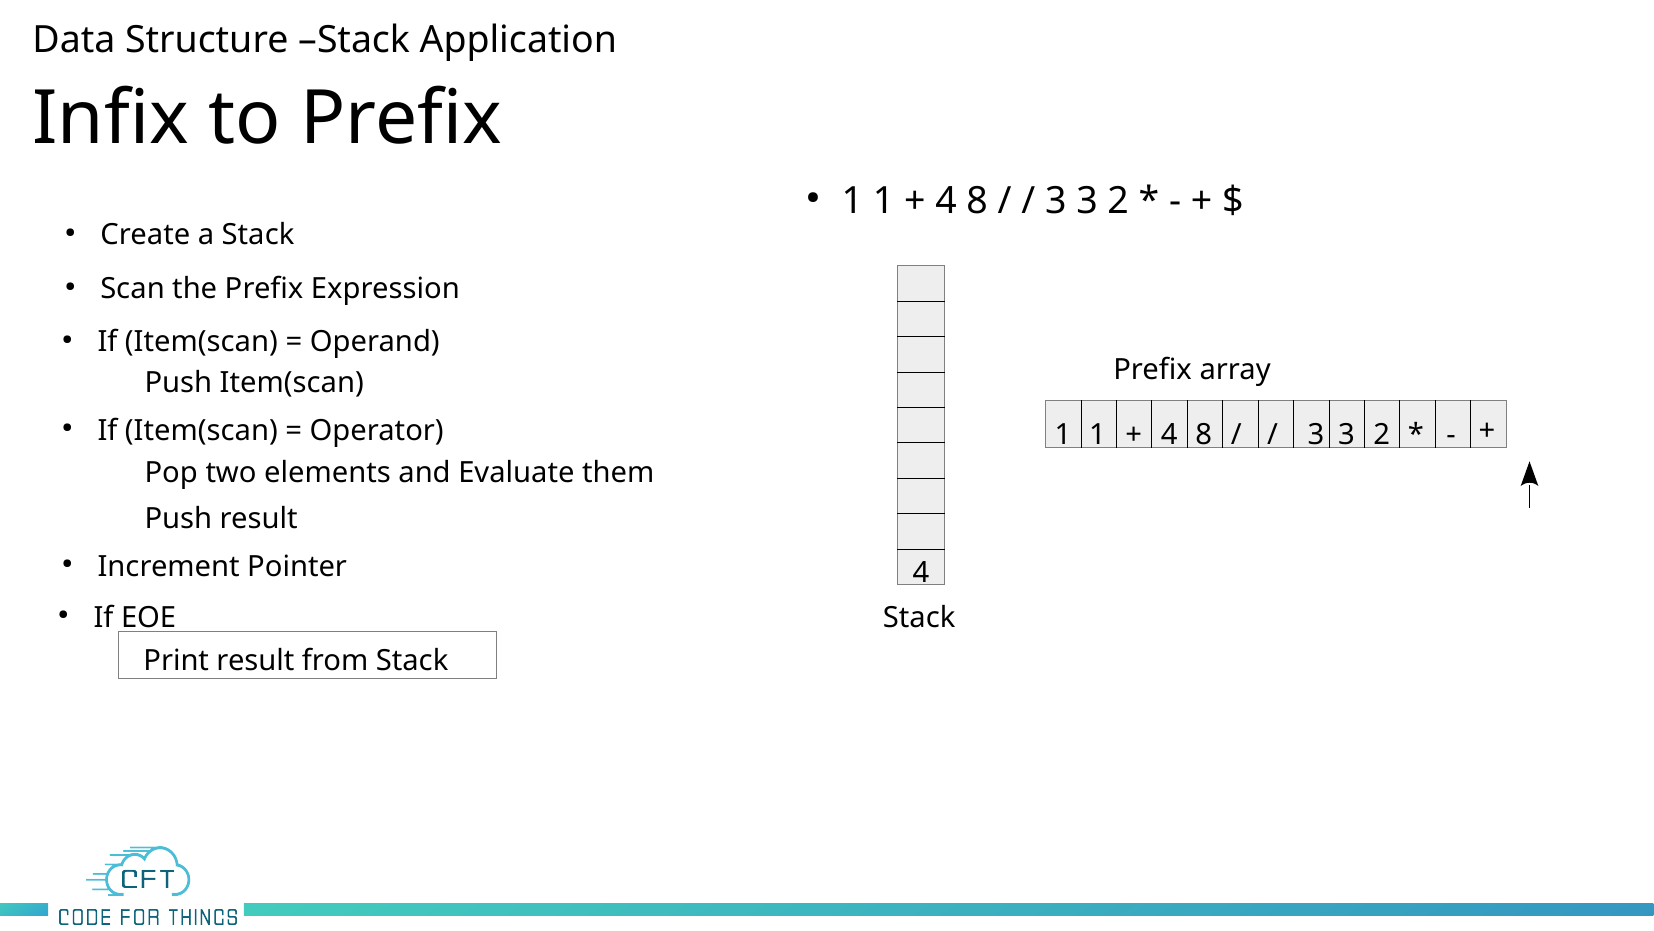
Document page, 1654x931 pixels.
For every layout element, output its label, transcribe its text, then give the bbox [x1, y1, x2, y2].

text_box Stack [868, 588, 979, 638]
text_box + [1123, 406, 1146, 456]
text_box [897, 265, 945, 301]
text_box [1436, 400, 1470, 406]
text_box [897, 302, 945, 336]
text_box Prefix array [1098, 341, 1312, 391]
text_box 1 [1074, 406, 1123, 456]
text_box 3 [1292, 406, 1342, 456]
text_box [897, 479, 945, 513]
text_box * [1407, 406, 1431, 456]
picture [59, 846, 237, 925]
text_box [897, 373, 945, 407]
text_box [897, 408, 945, 442]
text_box Pop two elements and Evaluate them [94, 443, 709, 502]
text_box [1294, 400, 1329, 406]
text_box [897, 443, 945, 478]
text_box / [1229, 406, 1252, 456]
text_box [1188, 400, 1222, 406]
text_box Increment Pointer [47, 537, 621, 597]
text_box Create a Stack [50, 206, 355, 266]
text_box 1 [1039, 406, 1074, 456]
text_box 8 [1180, 406, 1229, 456]
text_box Print result from Stack [93, 631, 615, 691]
text_box 1 1 + 4 8 / / 3 3 2 * - + $ [791, 165, 1377, 225]
text_box 4 [1146, 406, 1180, 456]
text_box [897, 514, 945, 543]
text_box [1400, 400, 1435, 406]
text_box 4 [897, 543, 946, 593]
text_box [1117, 400, 1151, 406]
text_box Scan the Prefix Expression [50, 259, 537, 319]
text_box - [1431, 406, 1472, 456]
text_box [1045, 400, 1081, 406]
text_box If EOE [43, 588, 375, 638]
text_box 2 [1372, 406, 1407, 456]
text_box 3 [1342, 406, 1372, 456]
text_box [1223, 400, 1258, 406]
title Data Structure –Stack Application Infix to Prefix [32, 12, 1536, 166]
text_box [1365, 400, 1399, 406]
text_box Push Item(scan) [94, 373, 426, 401]
text_box If (Item(scan) = Operand) [47, 312, 491, 373]
text_box [1152, 400, 1187, 406]
text_box Push result [94, 490, 426, 550]
text_box [1259, 400, 1293, 406]
text_box / [1252, 406, 1292, 456]
text_box [897, 337, 945, 372]
text_box + [1463, 402, 1519, 452]
text_box [1082, 400, 1116, 406]
text_box [1330, 400, 1364, 406]
text_box If (Item(scan) = Operator) [47, 401, 496, 461]
